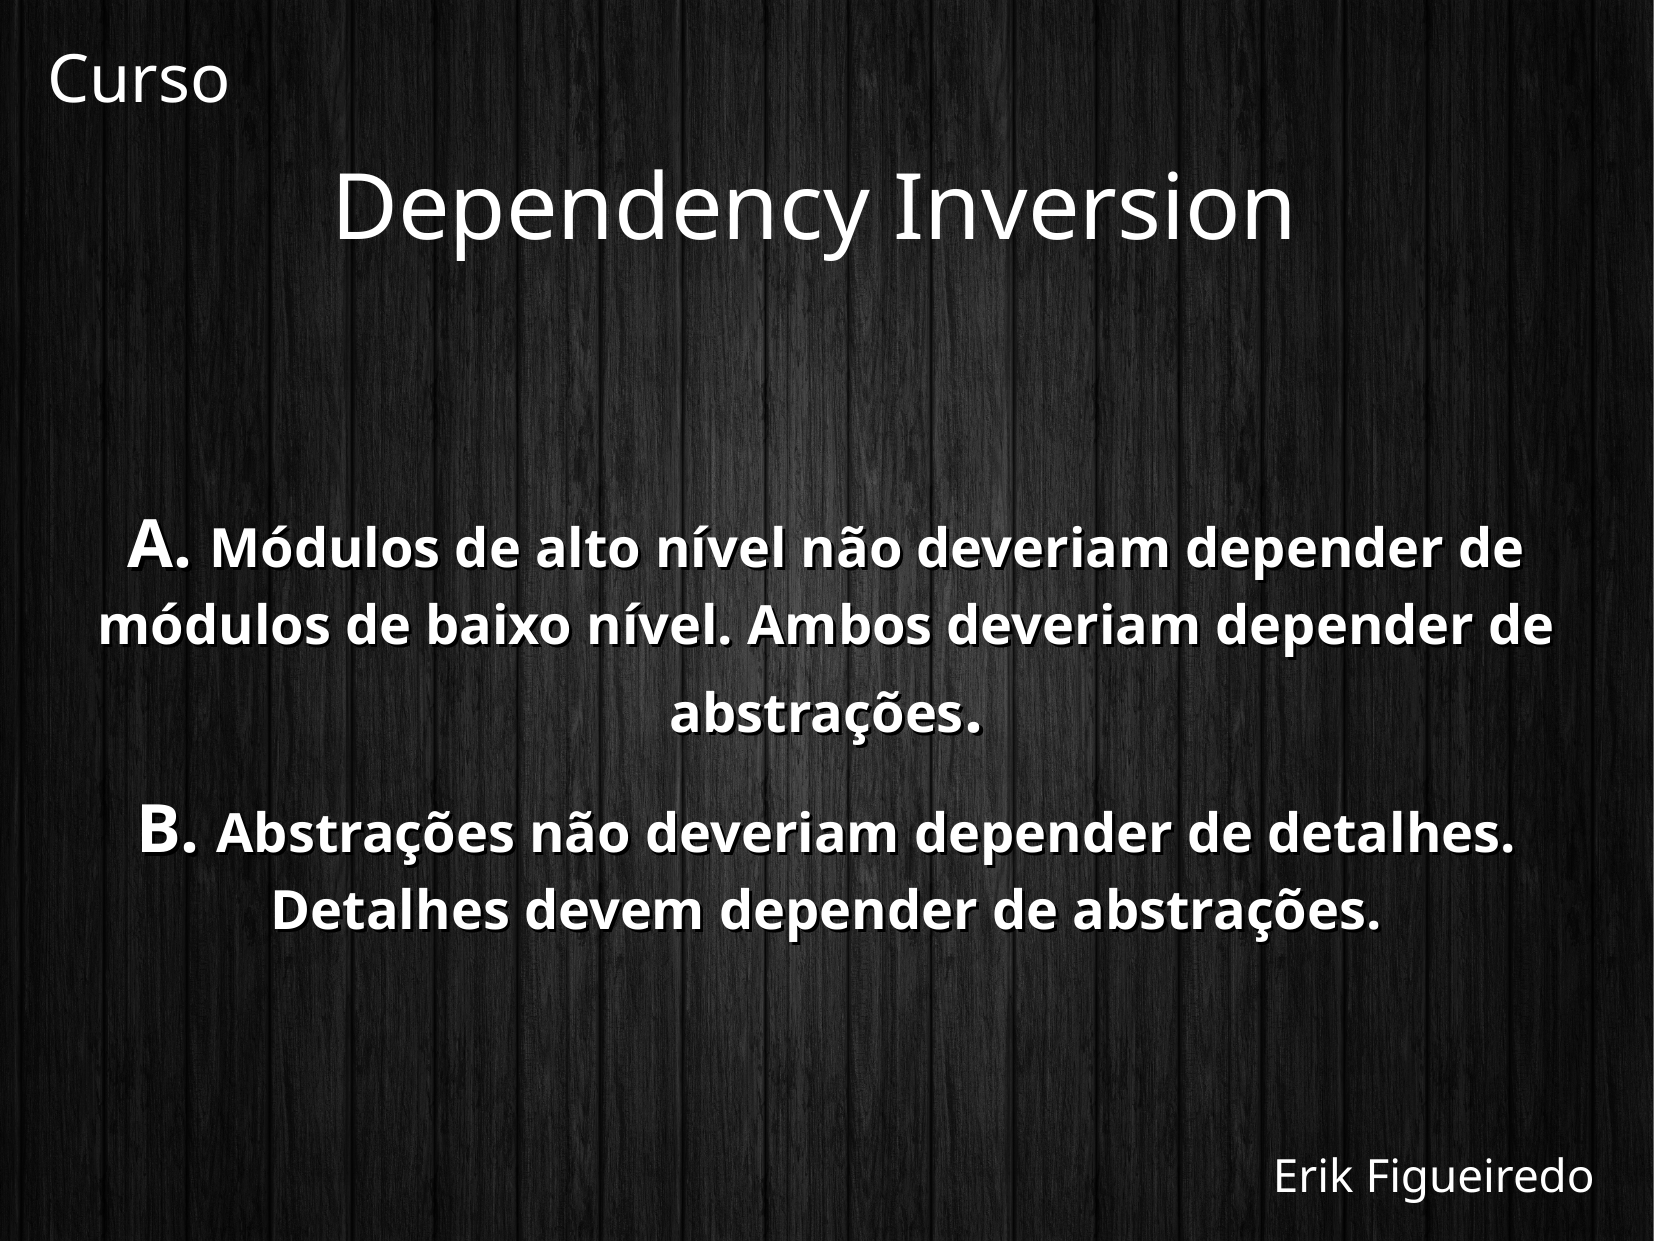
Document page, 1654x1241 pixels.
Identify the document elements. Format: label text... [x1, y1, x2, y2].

text_box Curso [47, 35, 1087, 119]
list A. Módulos de alto nível não deveriam depender de módulos de baixo nível. Ambos deveriam depender de abstrações. B. Abstrações não deveriam depender de detalhes. Detalhes devem depender de abstrações. [82, 311, 1571, 1131]
text_box Erik Figueiredo [768, 1133, 1595, 1217]
picture [0, 0, 1654, 1241]
title Dependency Inversion [82, 129, 1571, 278]
